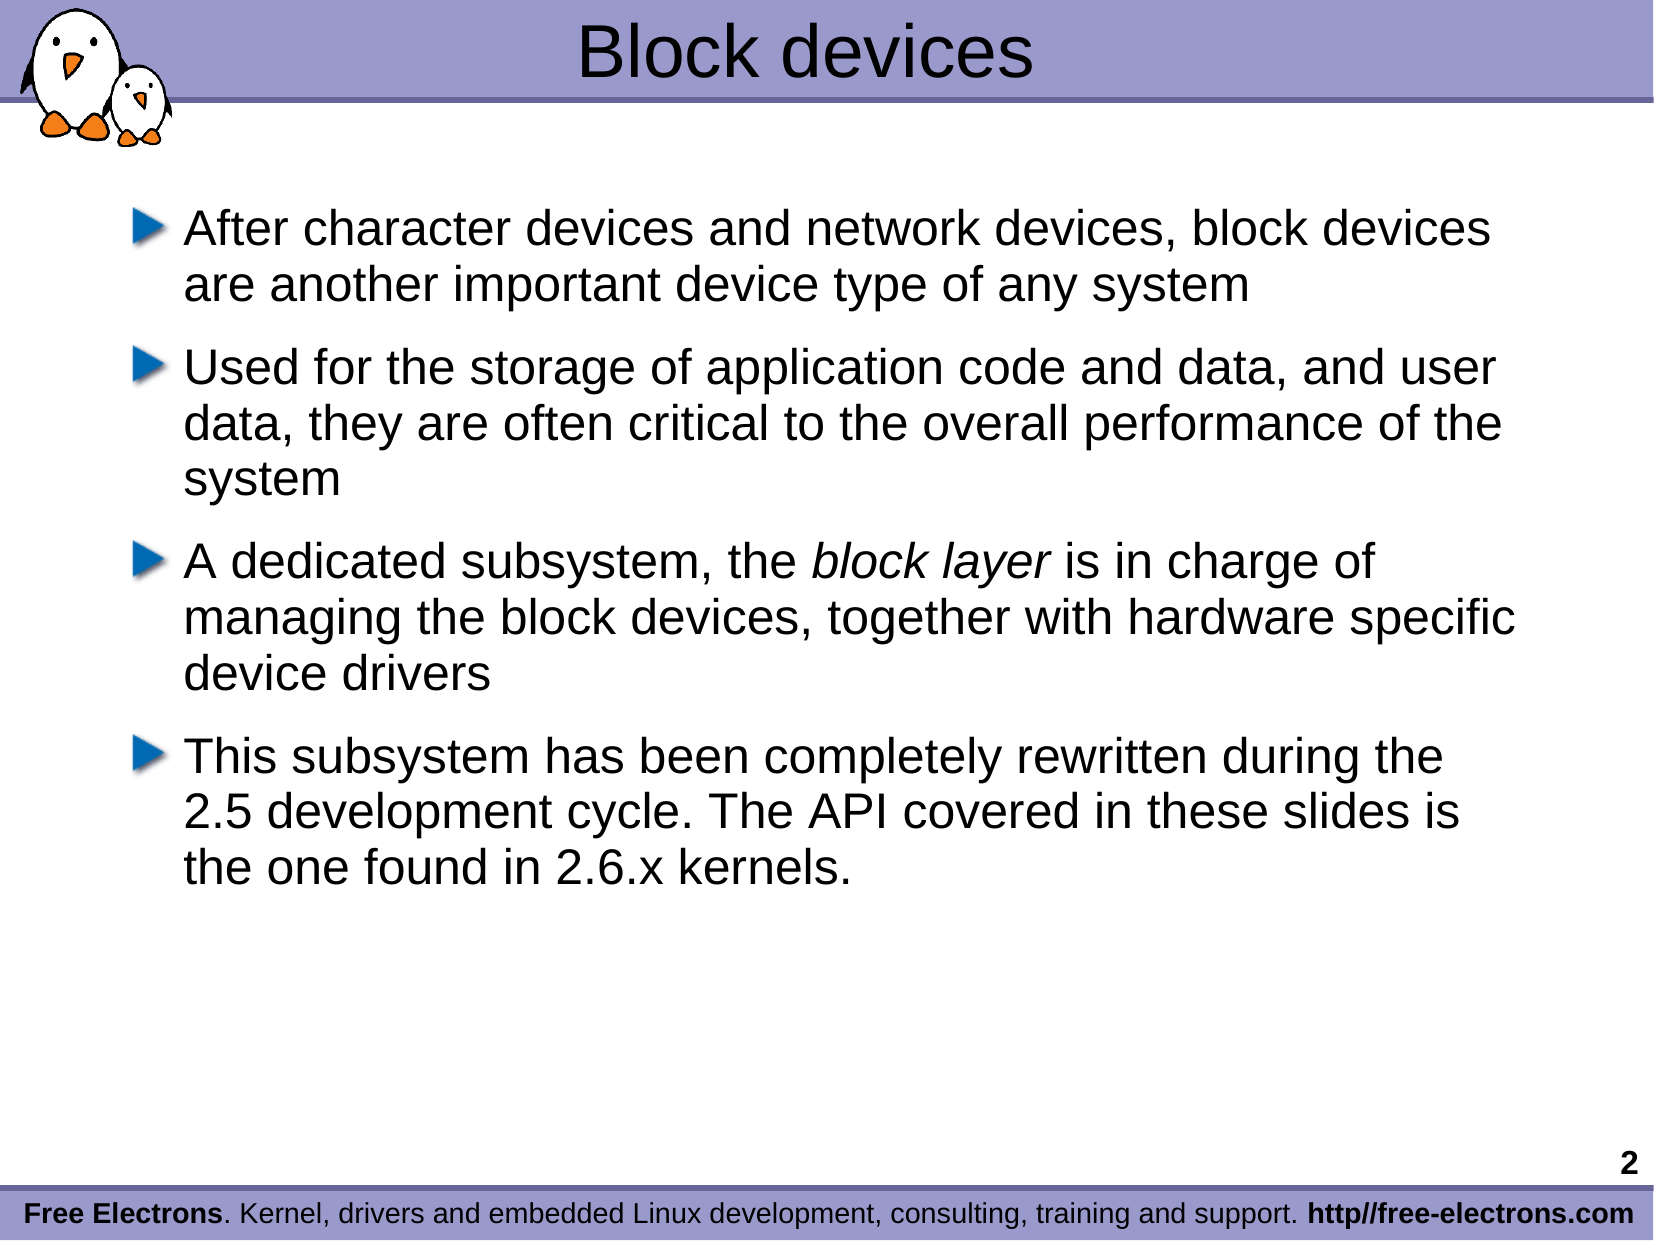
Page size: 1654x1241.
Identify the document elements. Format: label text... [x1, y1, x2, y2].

title Block devices [60, 0, 1551, 103]
list After character devices and network devices, block devices are another important device type of any system Used for the storage of application code and data, and user data, they are often critical to the overall performance of the system A dedicated subsystem, the block layer is in charge of managing the block devices, together with hardware specific device drivers This subsystem has been completely rewritten during the 2.5 development cycle. The API covered in these slides is the one found in 2.6.x kernels. [112, 200, 1525, 1051]
picture [20, 8, 172, 147]
